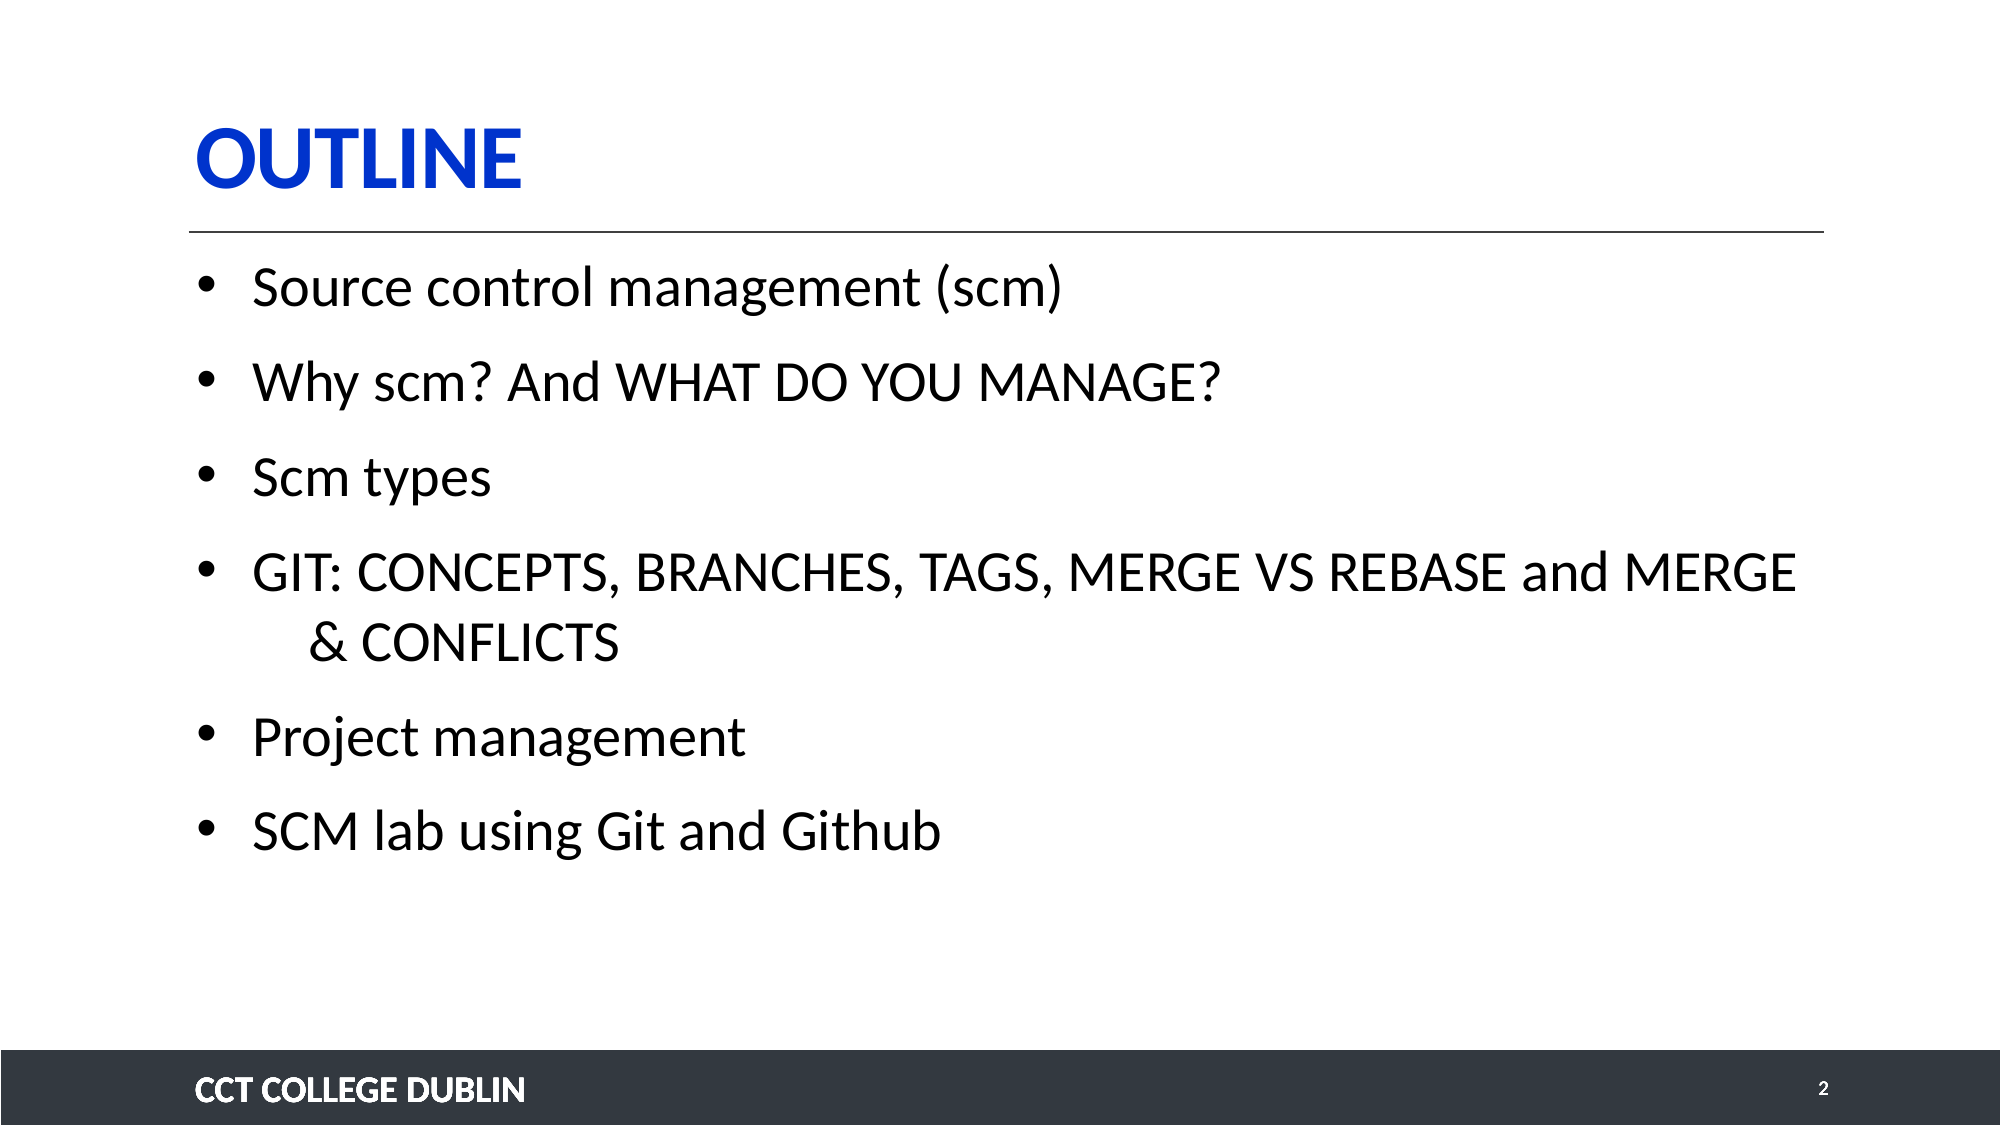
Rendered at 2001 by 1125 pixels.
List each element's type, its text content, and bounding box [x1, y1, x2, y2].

list Source control management (scm) Why scm? And WHAT DO YOU MANAGE? Scm types GIT: CONCEPTS, BRANCHES, TAGS, MERGE VS REBASE and MERGE & CONFLICTS Project management SCM lab using Git and Github [196, 241, 1831, 1037]
text_box CCT COLLEGE DUBLIN [180, 1057, 1299, 1118]
title OUTLINE [180, 13, 1831, 216]
text_box [1803, 1057, 1932, 1118]
